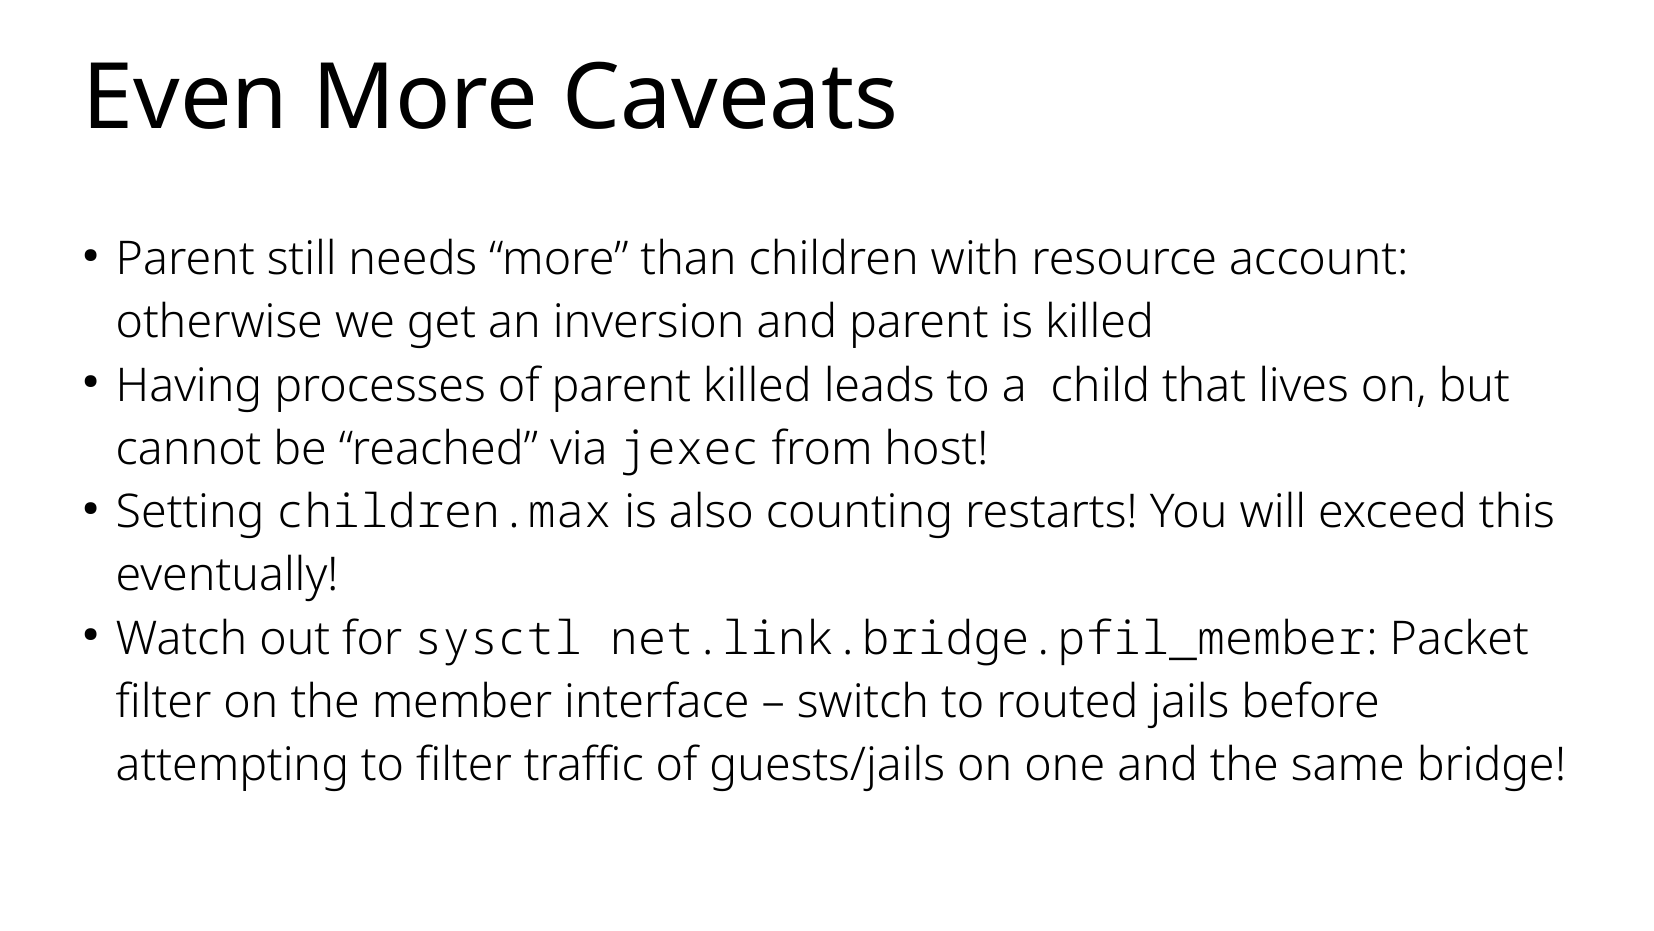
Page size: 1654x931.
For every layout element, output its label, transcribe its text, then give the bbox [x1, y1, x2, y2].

list Parent still needs “more” than children with resource account: otherwise we get an inversion and parent is killed Having processes of parent killed leads to a child that lives on, but cannot be “reached” via jexec from host! Setting children.max is also counting restarts! You will exceed this eventually! Watch out for sysctl net.link.bridge.pfil_member: Packet filter on the member interface – switch to routed jails before attempting to filter traffic of guests/jails on one and the same bridge! [82, 224, 1571, 825]
title Even More Caveats [82, 37, 1571, 150]
